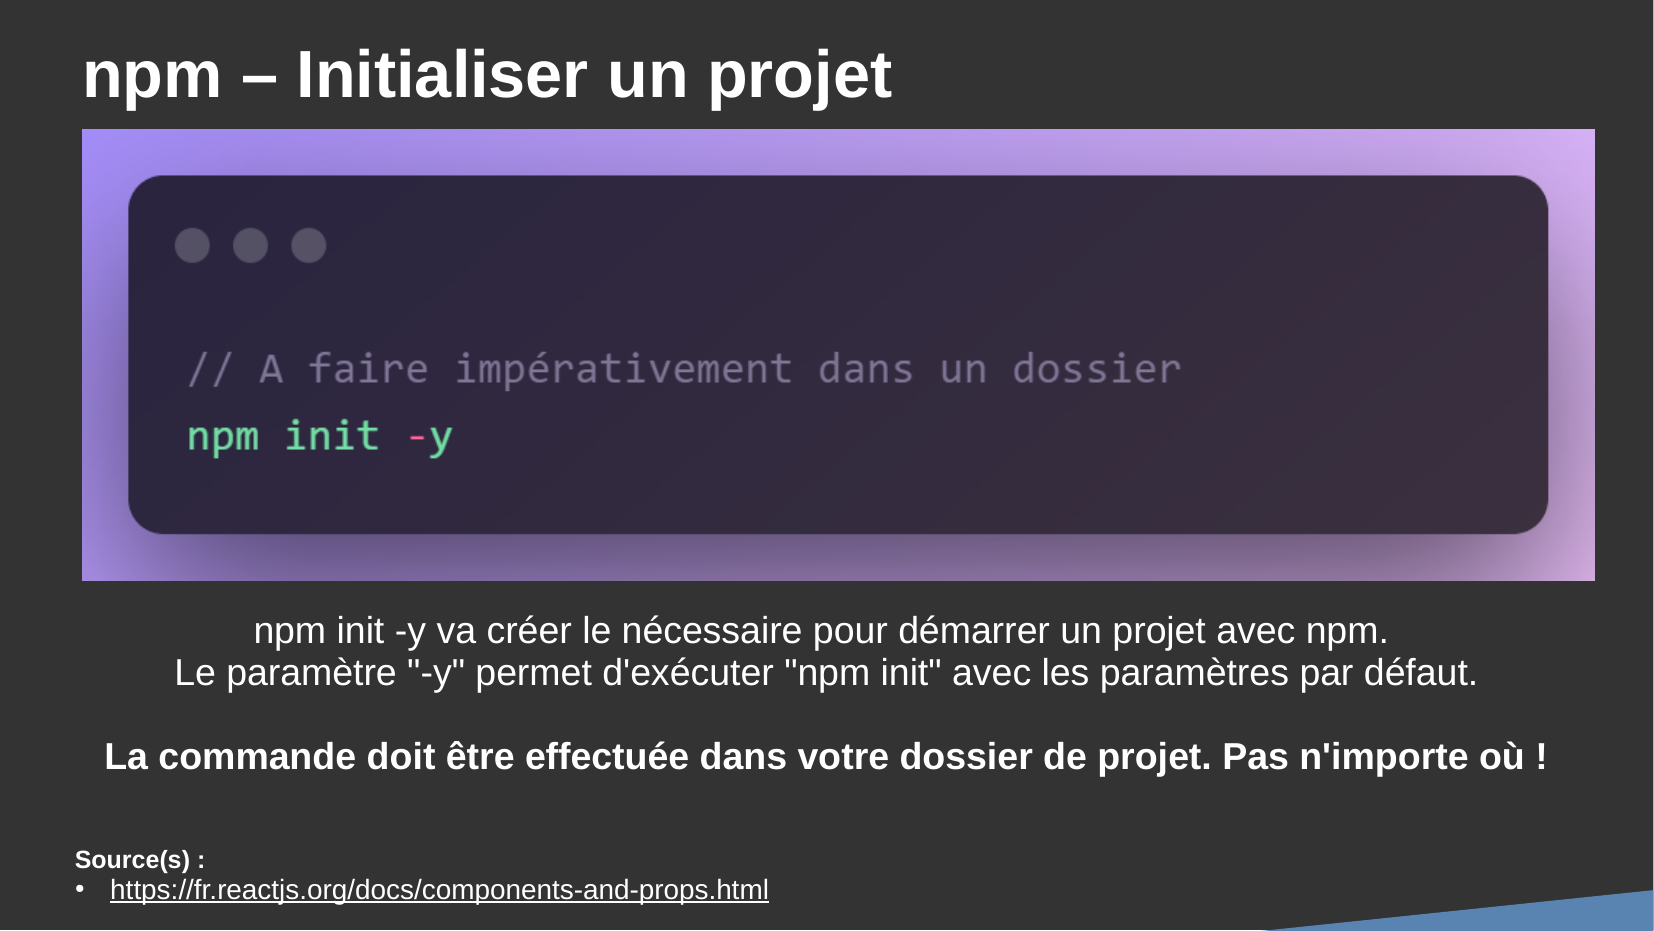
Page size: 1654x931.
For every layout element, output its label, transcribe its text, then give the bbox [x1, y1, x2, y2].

text_box npm init -y va créer le nécessaire pour démarrer un projet avec npm. Le paramètre "-y" permet d'exécuter "npm init" avec les paramètres par défaut. La commande doit être effectuée dans votre dossier de projet. Pas n'importe où ! [67, 602, 1586, 792]
text_box Source(s) : https://fr.reactjs.org/docs/components-and-props.html [59, 838, 1546, 924]
picture [82, 129, 1595, 581]
text_box [1260, 890, 1654, 931]
title npm – Initialiser un projet [82, 37, 898, 112]
